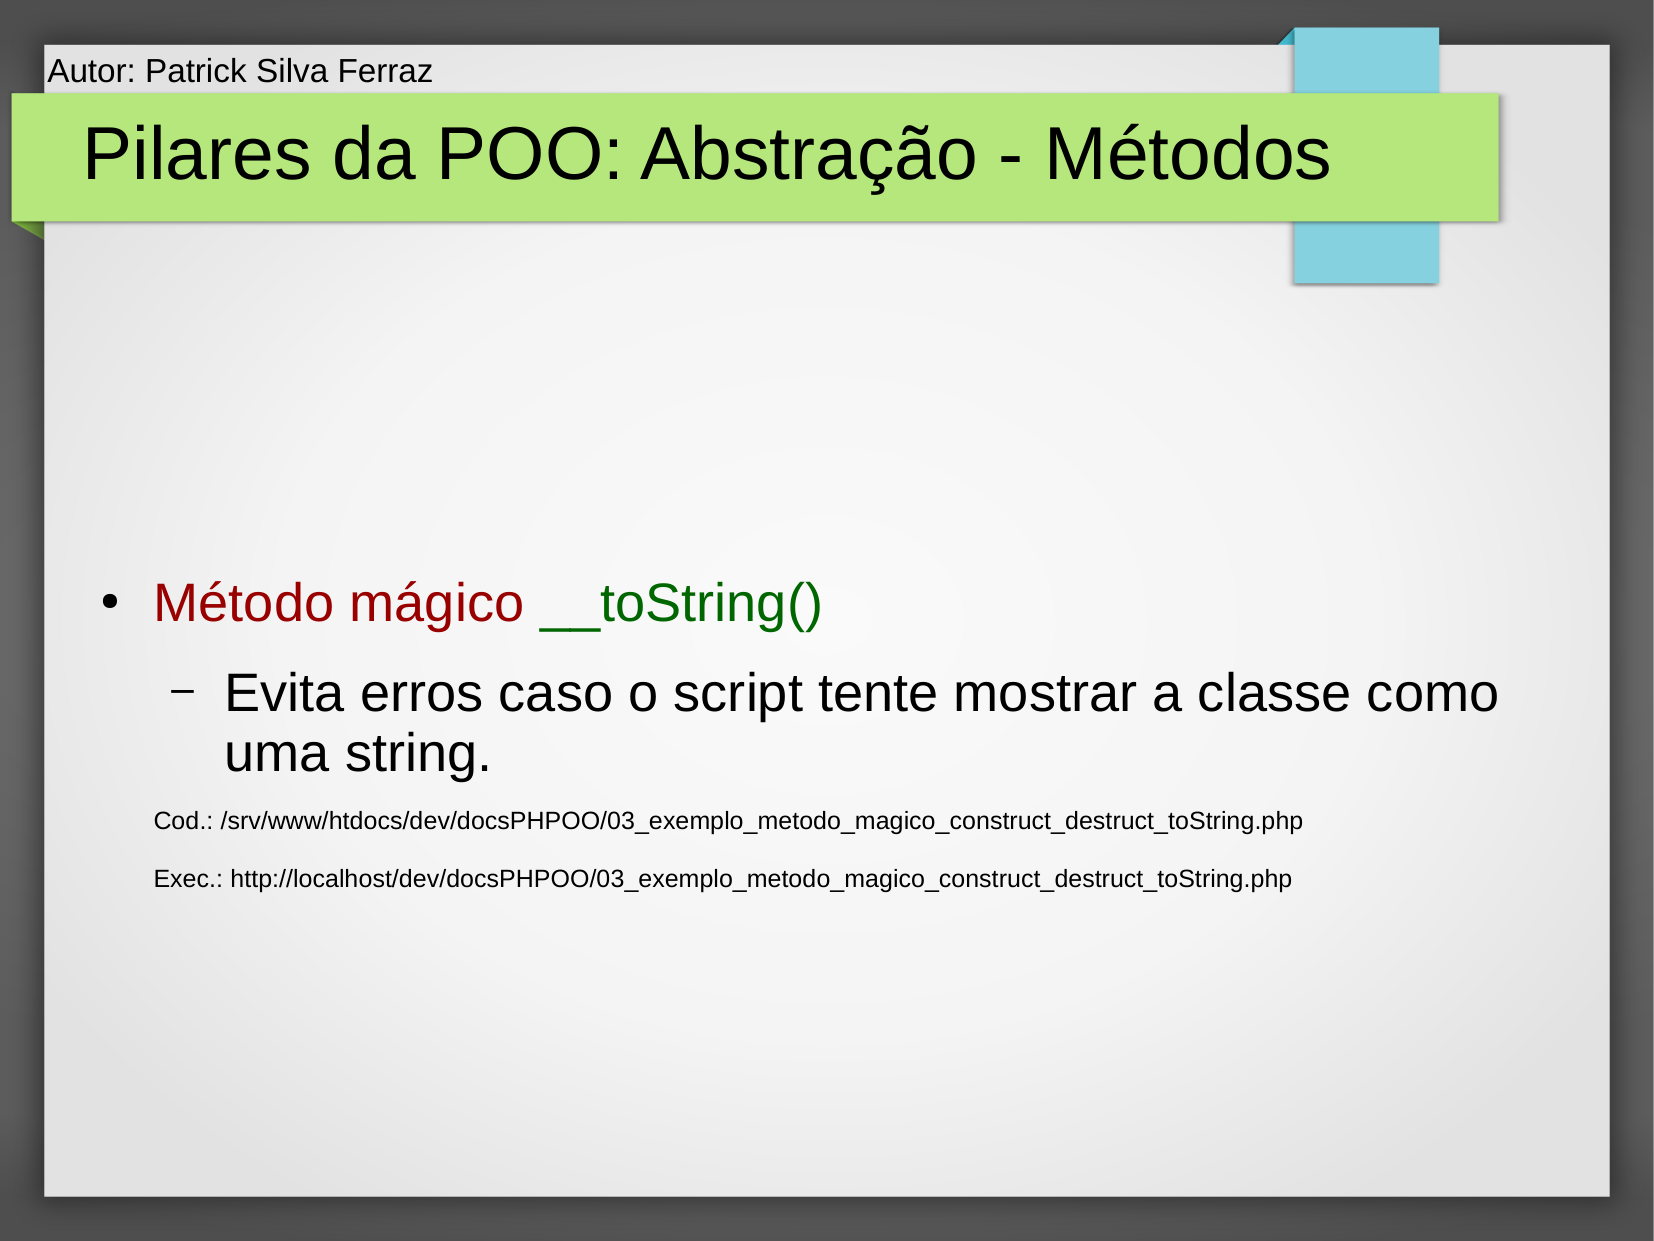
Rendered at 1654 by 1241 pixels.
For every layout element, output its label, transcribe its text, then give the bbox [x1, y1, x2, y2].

picture [0, 0, 1654, 1241]
title Pilares da POO: Abstração - Métodos [82, 69, 1501, 238]
list Método mágico __toString() Evita erros caso o script tente mostrar a classe como uma string. Cod.: /srv/www/htdocs/dev/docsPHPOO/03_exemplo_metodo_magico_construct_destruct_toString.php Exec.: http://localhost/dev/docsPHPOO/03_exemplo_metodo_magico_construct_destruct_toString.php [82, 295, 1571, 1170]
text_box Autor: Patrick Silva Ferraz [47, 47, 876, 95]
